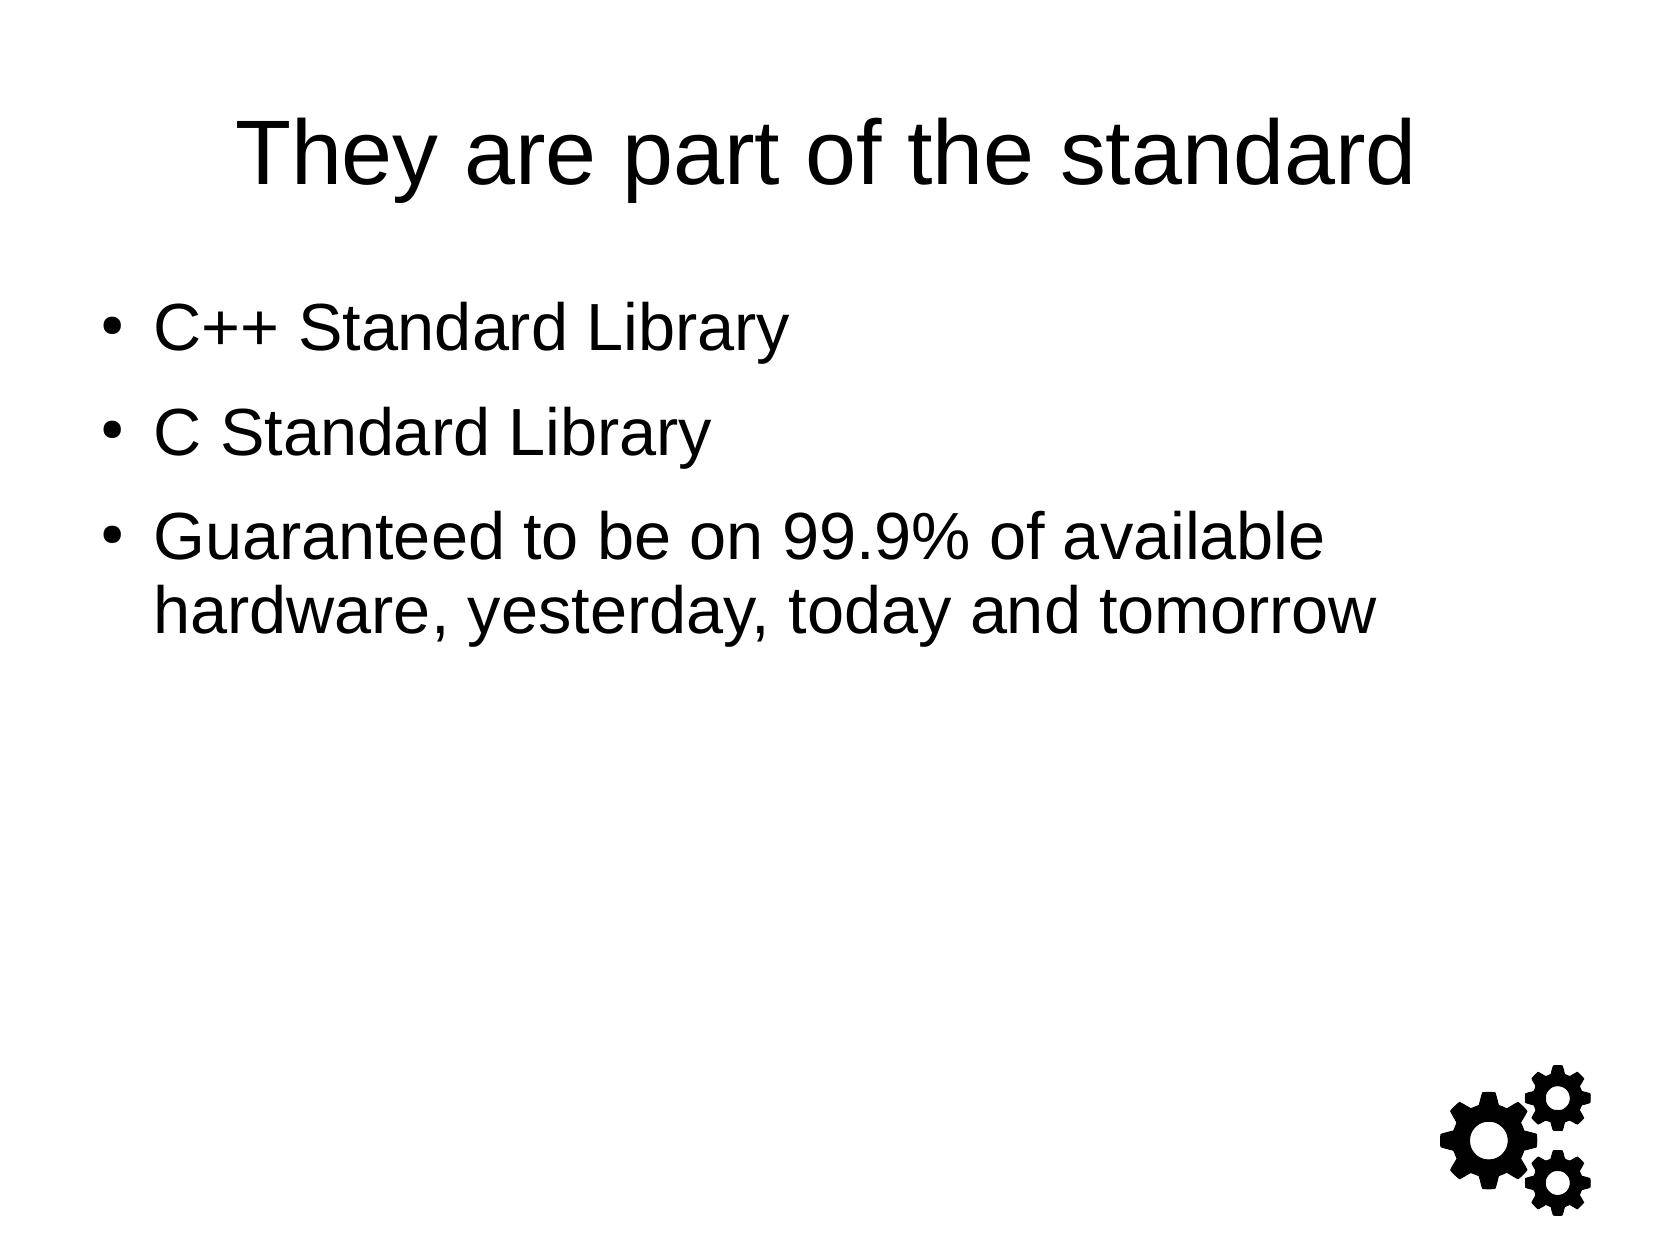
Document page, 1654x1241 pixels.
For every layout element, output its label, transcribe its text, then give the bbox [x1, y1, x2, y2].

list C++ Standard Library C Standard Library Guaranteed to be on 99.9% of available hardware, yesterday, today and tomorrow [82, 290, 1571, 1010]
picture [1440, 1065, 1591, 1216]
title They are part of the standard [82, 49, 1571, 257]
